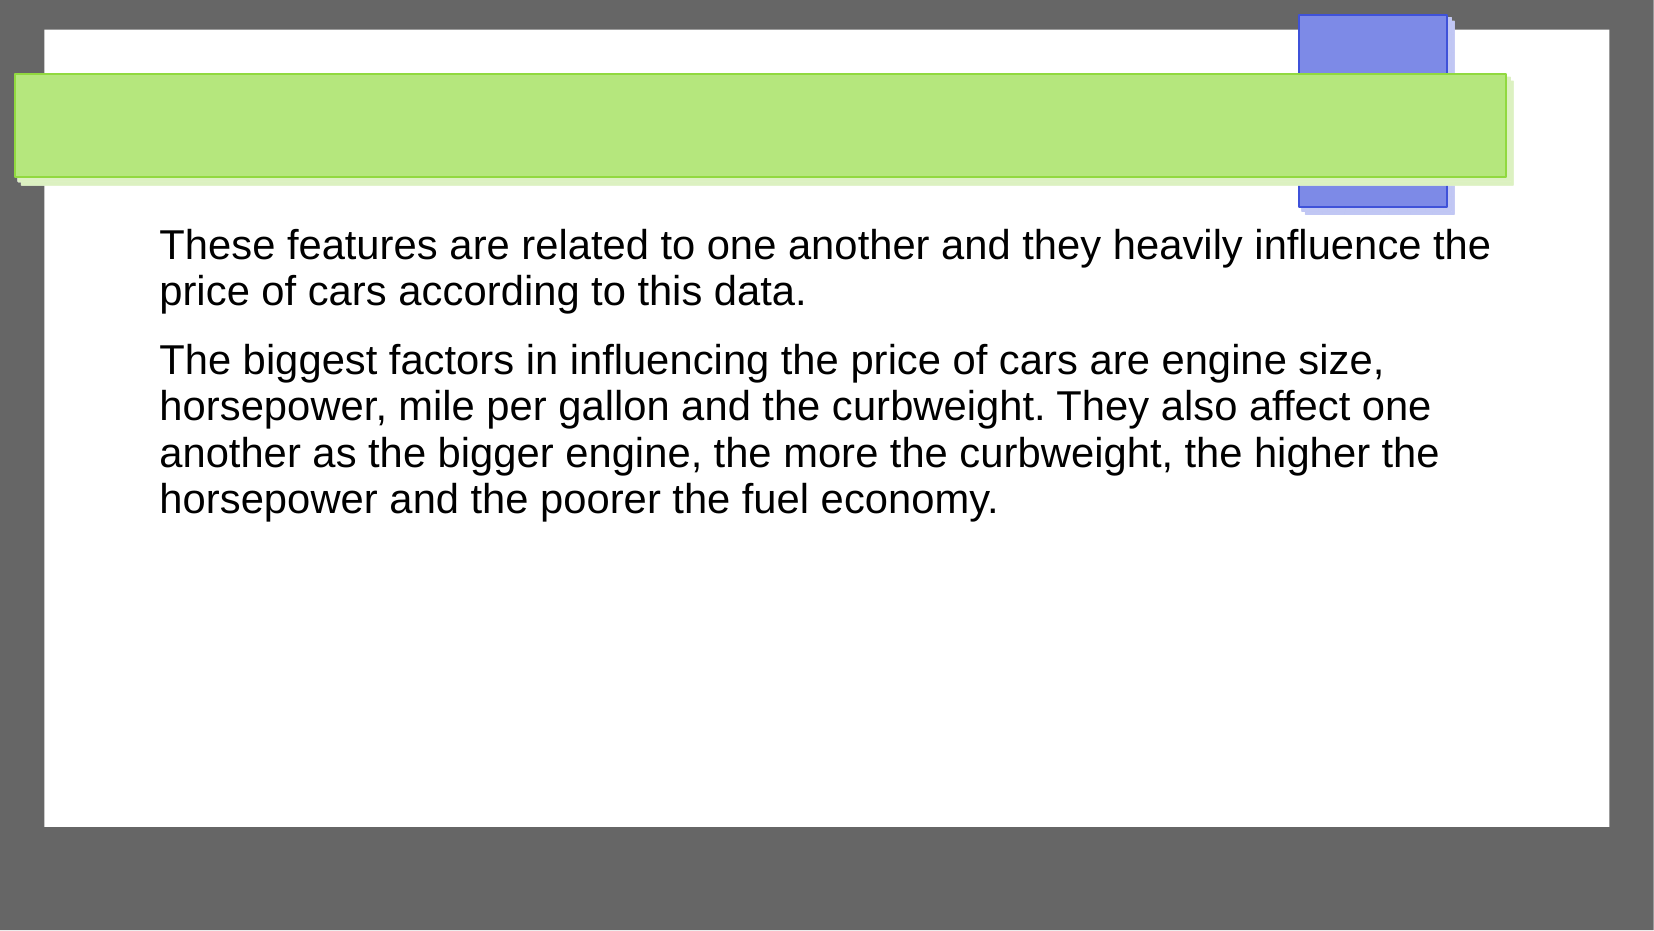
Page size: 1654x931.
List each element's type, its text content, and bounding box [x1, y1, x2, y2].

list These features are related to one another and they heavily influence the price of cars according to this data. The biggest factors in influencing the price of cars are engine size, horsepower, mile per gallon and the curbweight. They also affect one another as the bigger engine, the more the curbweight, the higher the horsepower and the poorer the fuel economy. [88, 221, 1565, 813]
